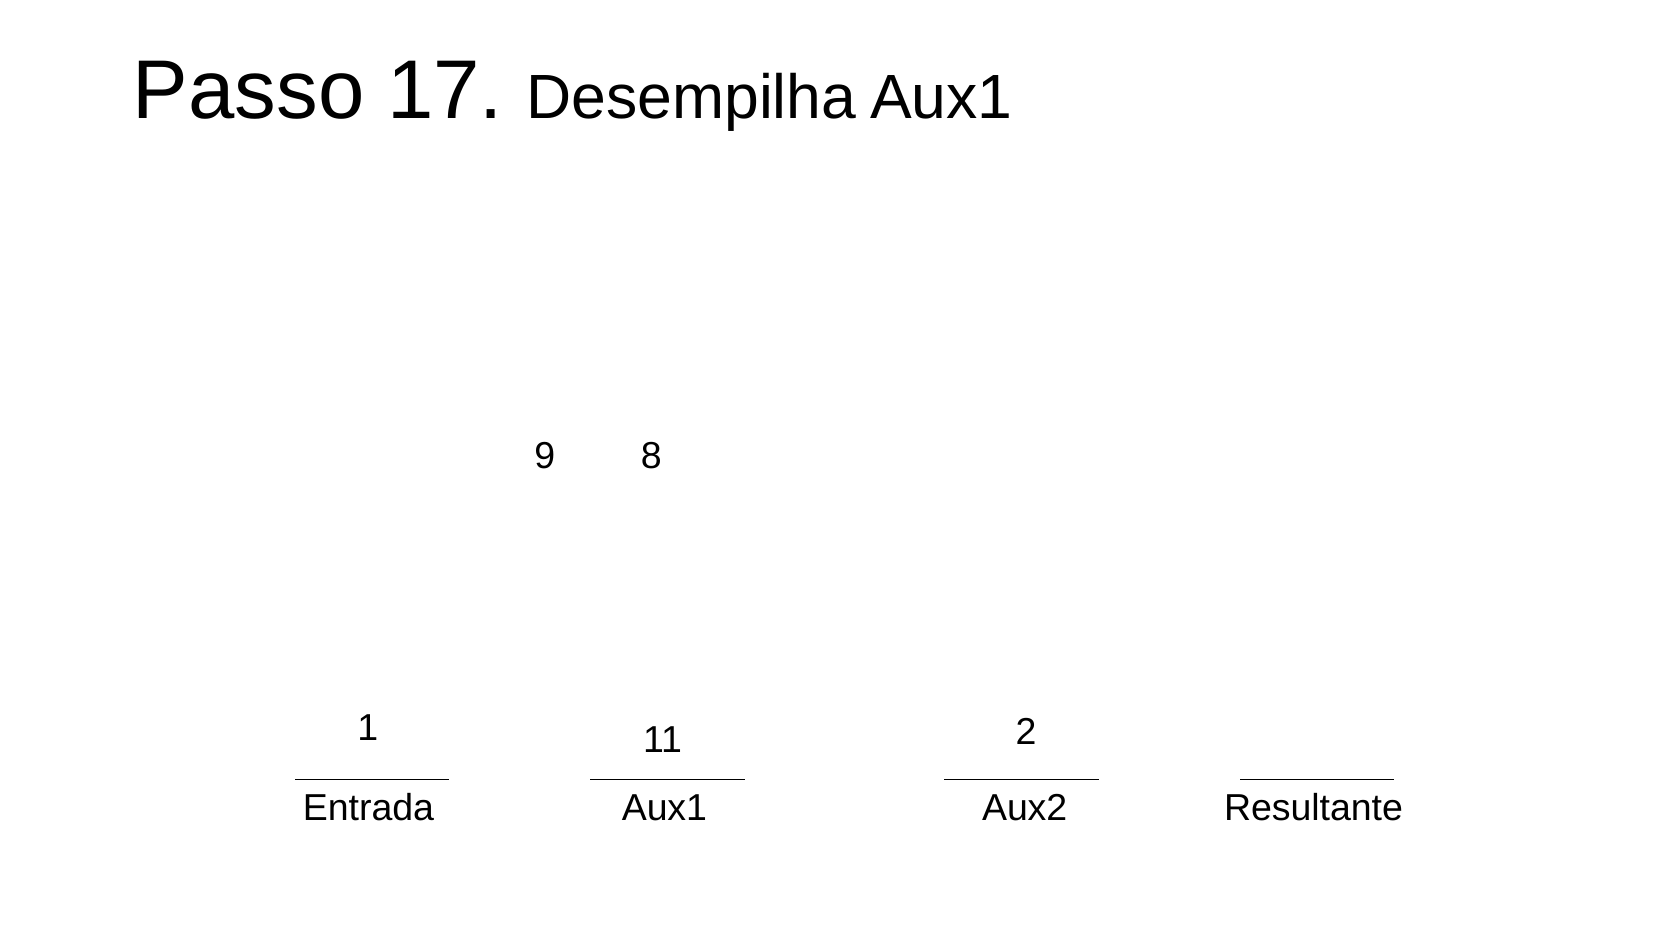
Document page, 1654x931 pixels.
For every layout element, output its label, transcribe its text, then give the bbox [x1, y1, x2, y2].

text_box 1 [342, 699, 393, 756]
text_box Resultante [1209, 779, 1418, 837]
text_box Aux2 [967, 780, 1083, 837]
text_box Aux1 [607, 780, 723, 837]
text_box Passo 17. Desempilha Aux1 [118, 35, 1583, 353]
text_box 2 [1000, 702, 1052, 760]
text_box 8 [625, 427, 695, 485]
text_box 9 [519, 427, 571, 485]
text_box Entrada [288, 779, 449, 837]
text_box 11 [628, 710, 697, 768]
